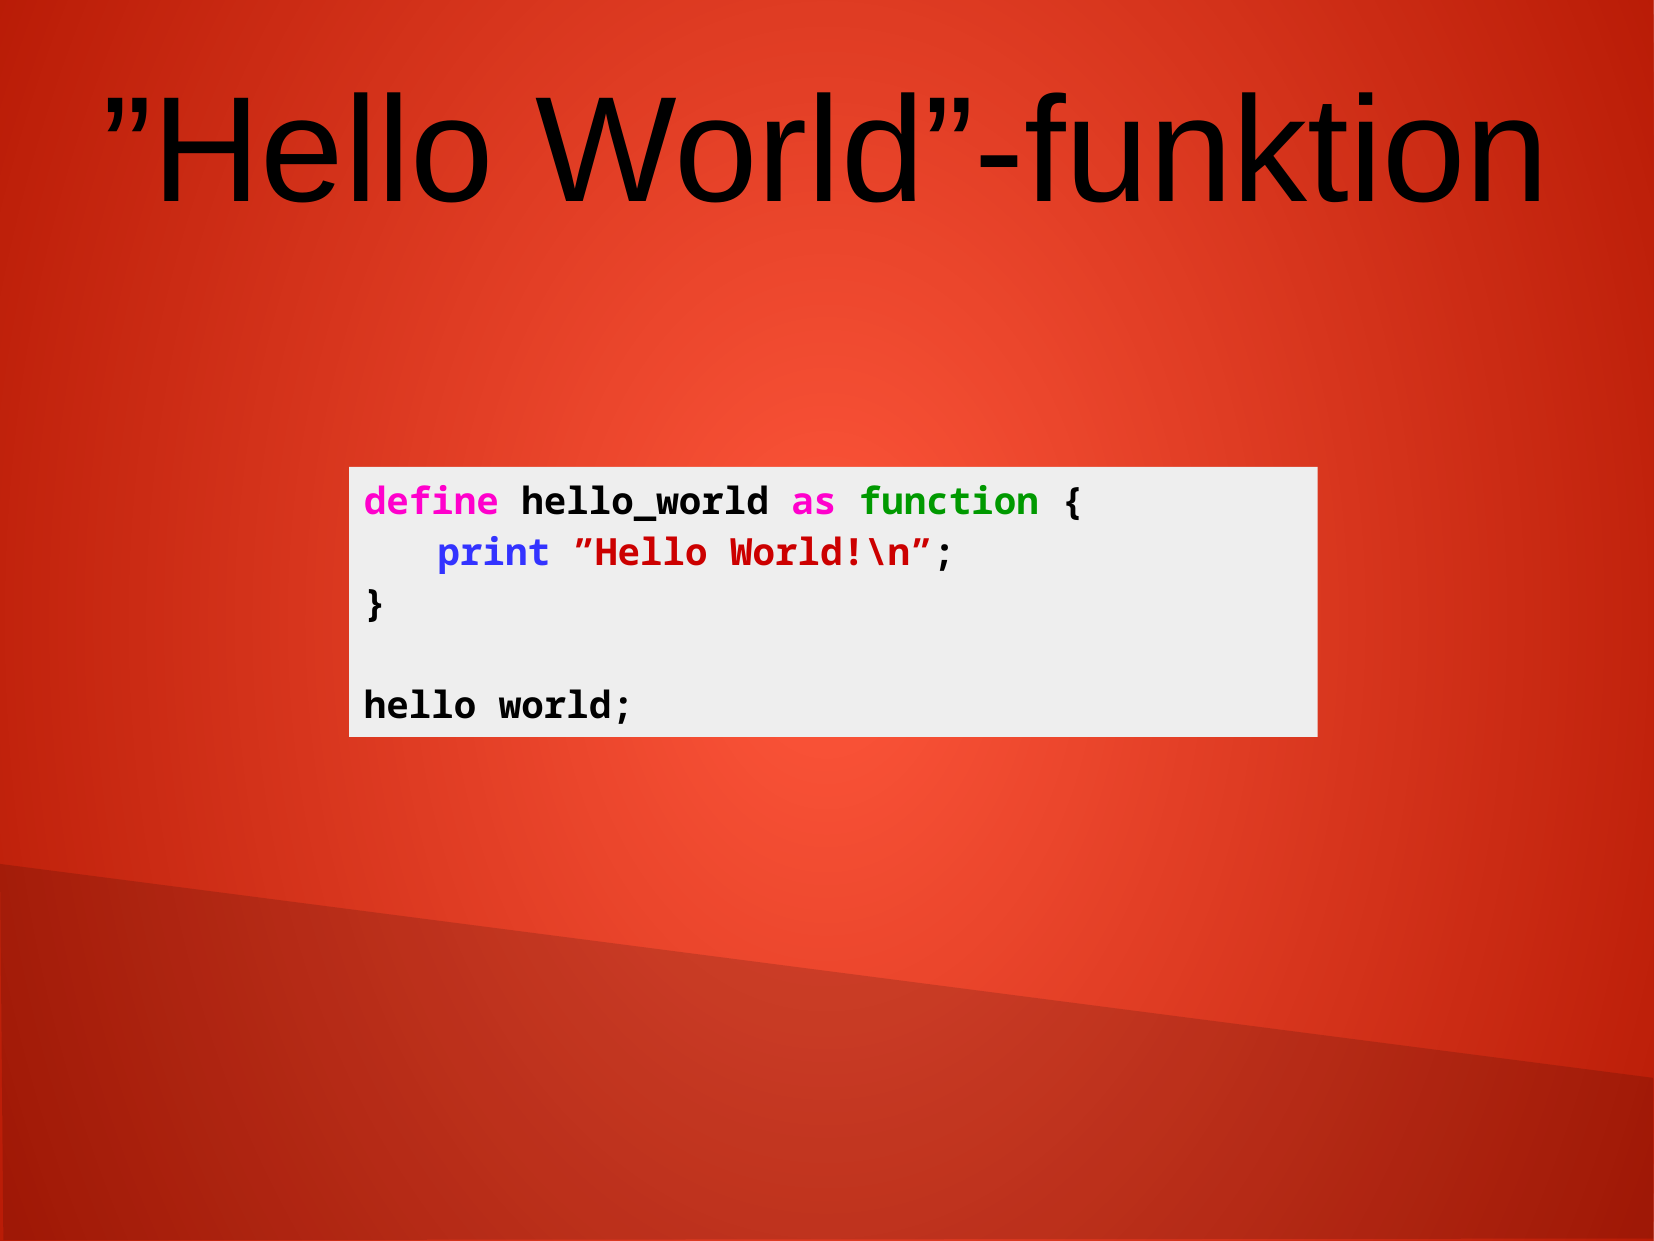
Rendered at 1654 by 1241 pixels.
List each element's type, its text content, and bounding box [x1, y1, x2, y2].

title ”Hello World”-funktion [82, 47, 1571, 252]
text_box define hello_world as function { print ”Hello World!\n”; } hello world; [349, 466, 1318, 697]
